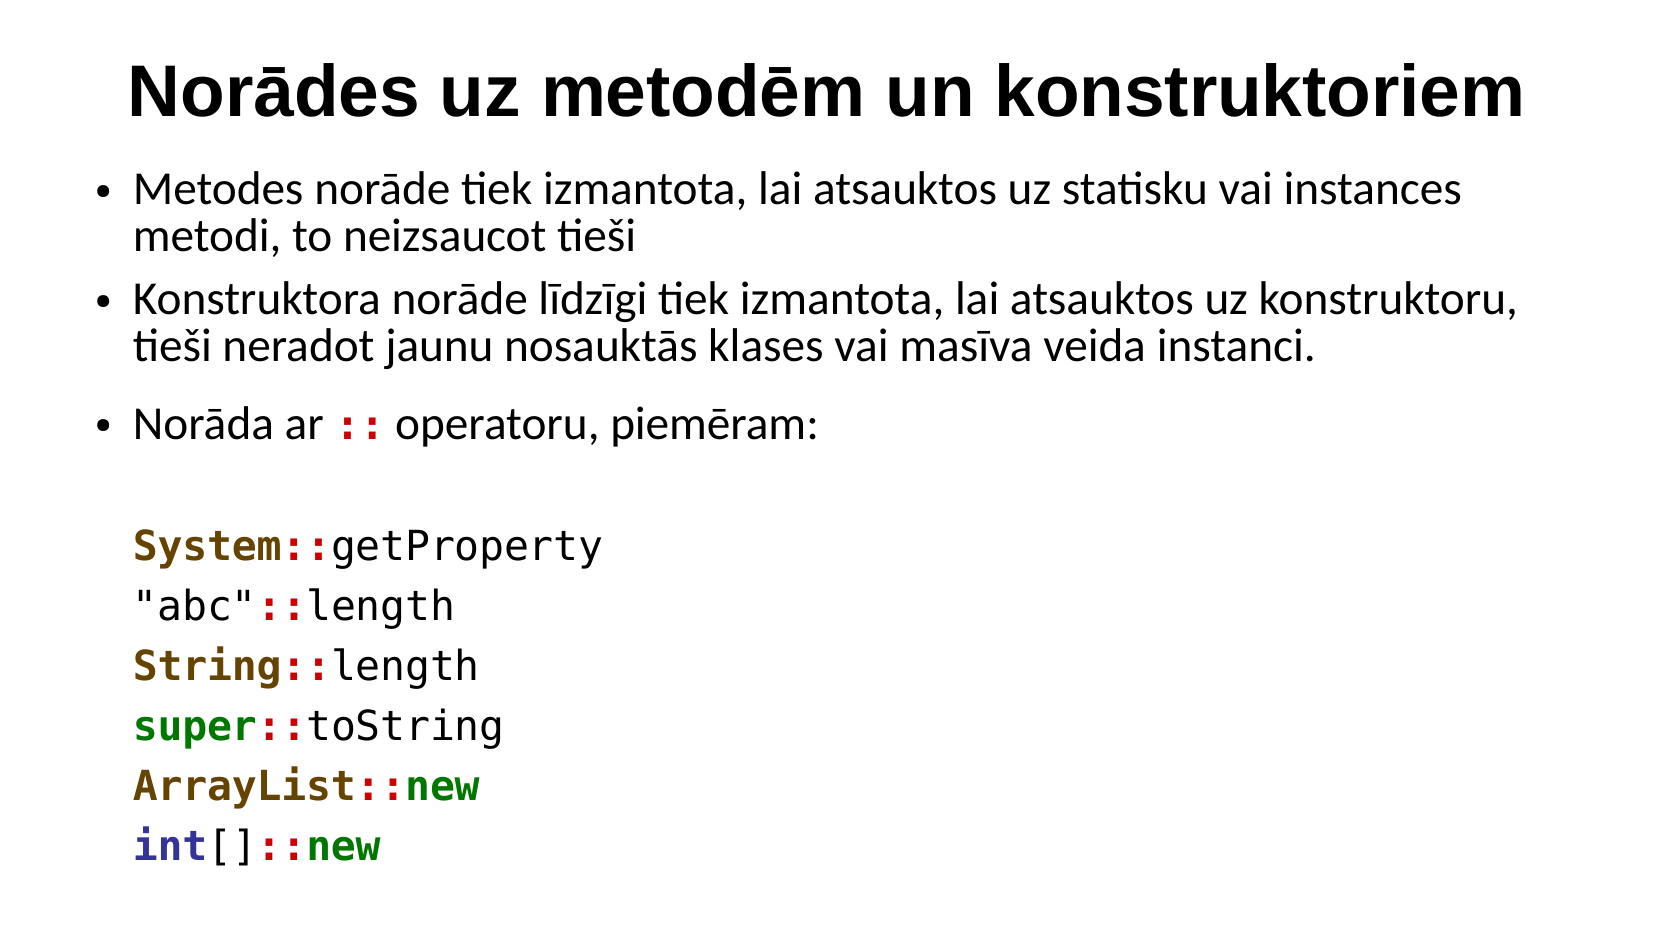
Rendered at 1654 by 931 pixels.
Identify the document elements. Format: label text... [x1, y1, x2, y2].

list Metodes norāde tiek izmantota, lai atsauktos uz statisku vai instances metodi, to neizsaucot tieši Konstruktora norāde līdzīgi tiek izmantota, lai atsauktos uz konstruktoru, tieši neradot jaunu nosauktās klases vai masīva veida instanci. Norāda ar :: operatoru, piemēram: System::getProperty "abc"::length String::length super::toString ArrayList::new int[]::new [82, 168, 1538, 889]
title Norādes uz metodēm un konstruktoriem [82, 9, 1571, 174]
